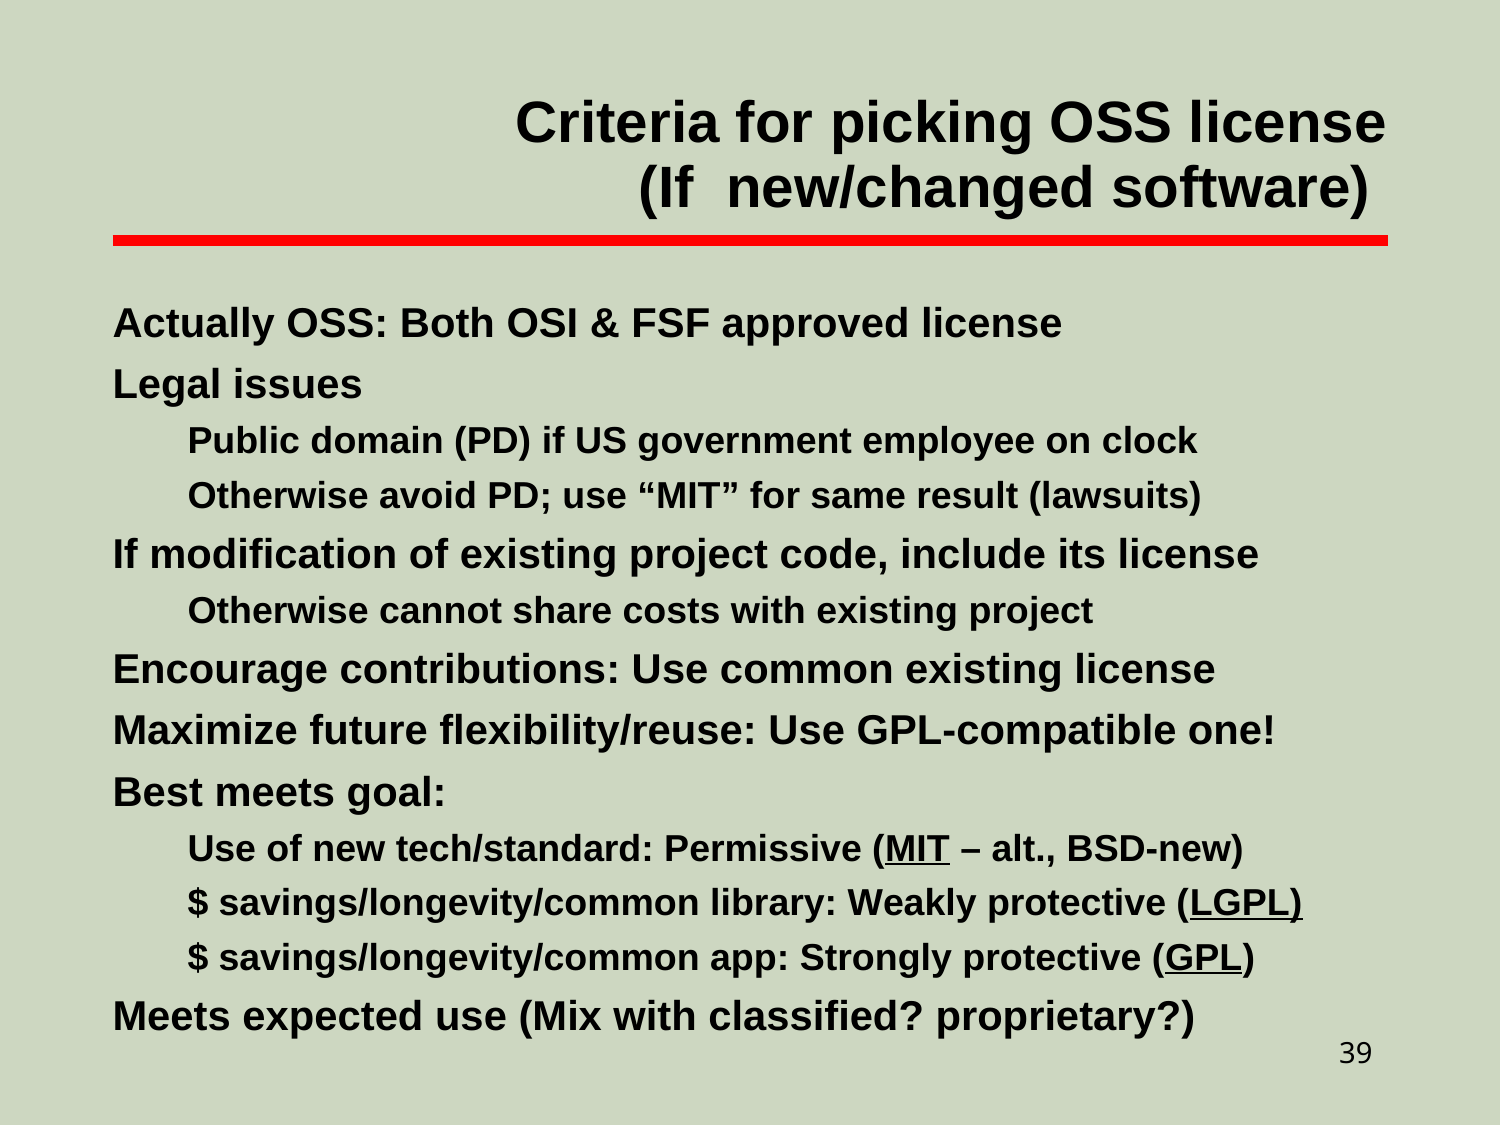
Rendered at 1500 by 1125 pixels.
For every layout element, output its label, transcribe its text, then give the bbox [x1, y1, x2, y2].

title Criteria for picking OSS license (If new/changed software) [337, 85, 1388, 224]
list Actually OSS: Both OSI & FSF approved license Legal issues Public domain (PD) if US government employee on clock Otherwise avoid PD; use “MIT” for same result (lawsuits) If modification of existing project code, include its license Otherwise cannot share costs with existing project Encourage contributions: Use common existing license Maximize future flexibility/reuse: Use GPL-compatible one! Best meets goal: Use of new tech/standard: Permissive (MIT – alt., BSD-new) $ savings/longevity/common library: Weakly protective (LGPL) $ savings/longevity/common app: Strongly protective (GPL) Meets expected use (Mix with classified? proprietary?) [112, 299, 1388, 1098]
